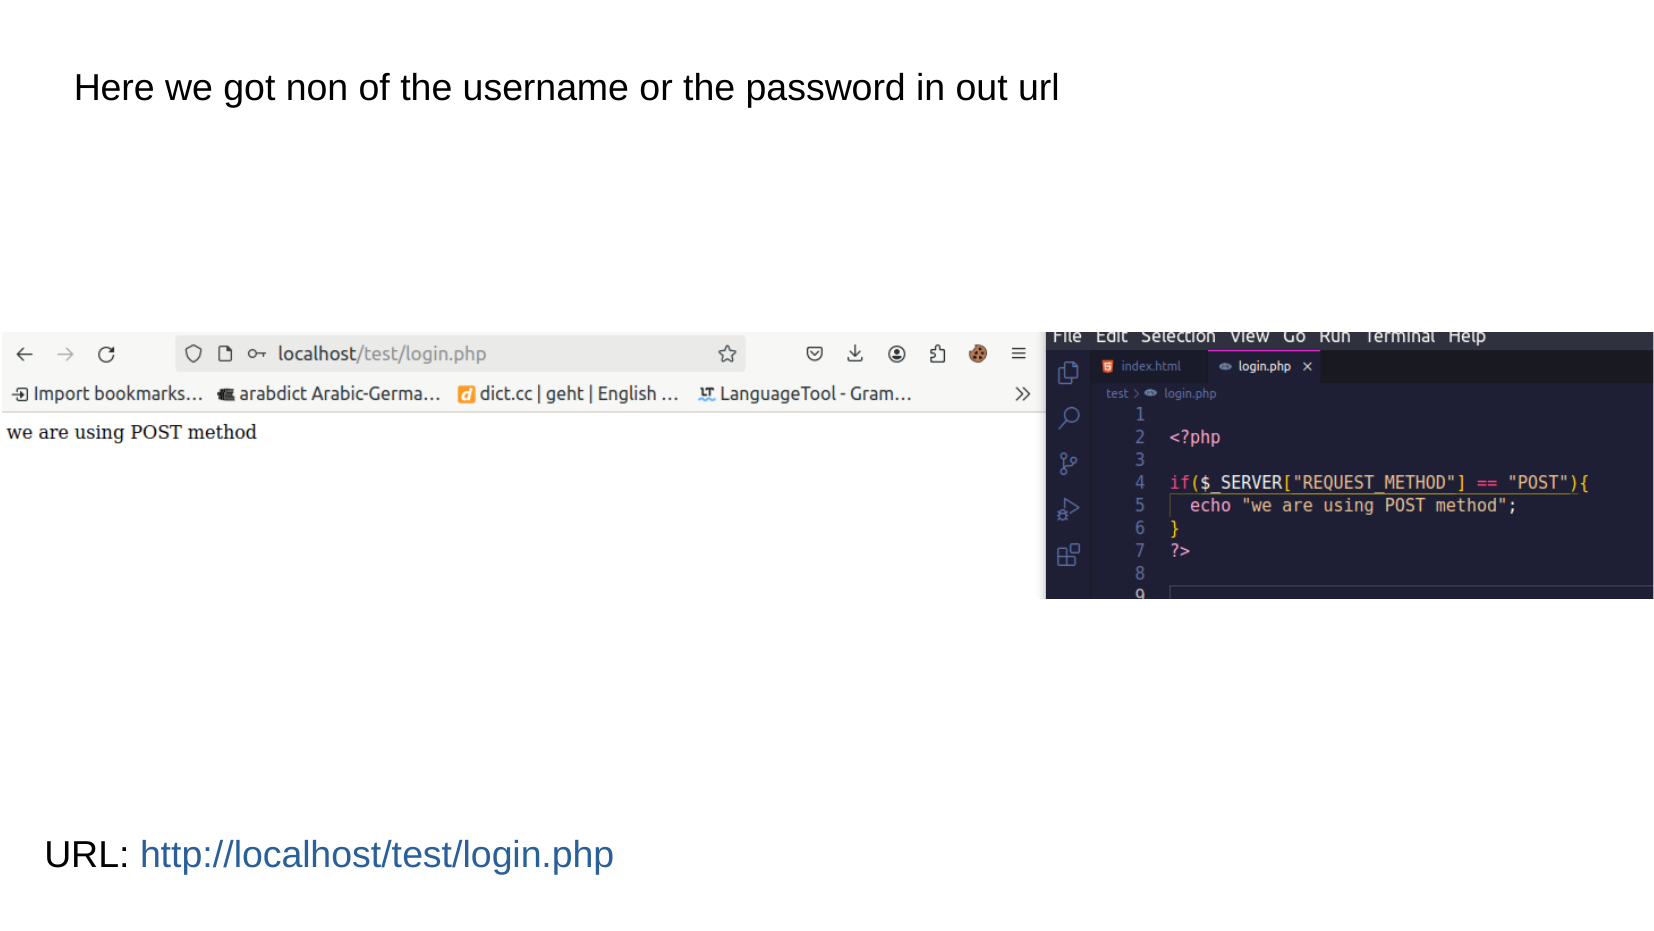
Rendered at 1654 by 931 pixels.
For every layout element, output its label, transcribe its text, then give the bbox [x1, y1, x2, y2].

text_box URL: http://localhost/test/login.php [29, 826, 640, 884]
picture [2, 332, 1654, 599]
text_box Here we got non of the username or the password in out url [59, 59, 1075, 116]
